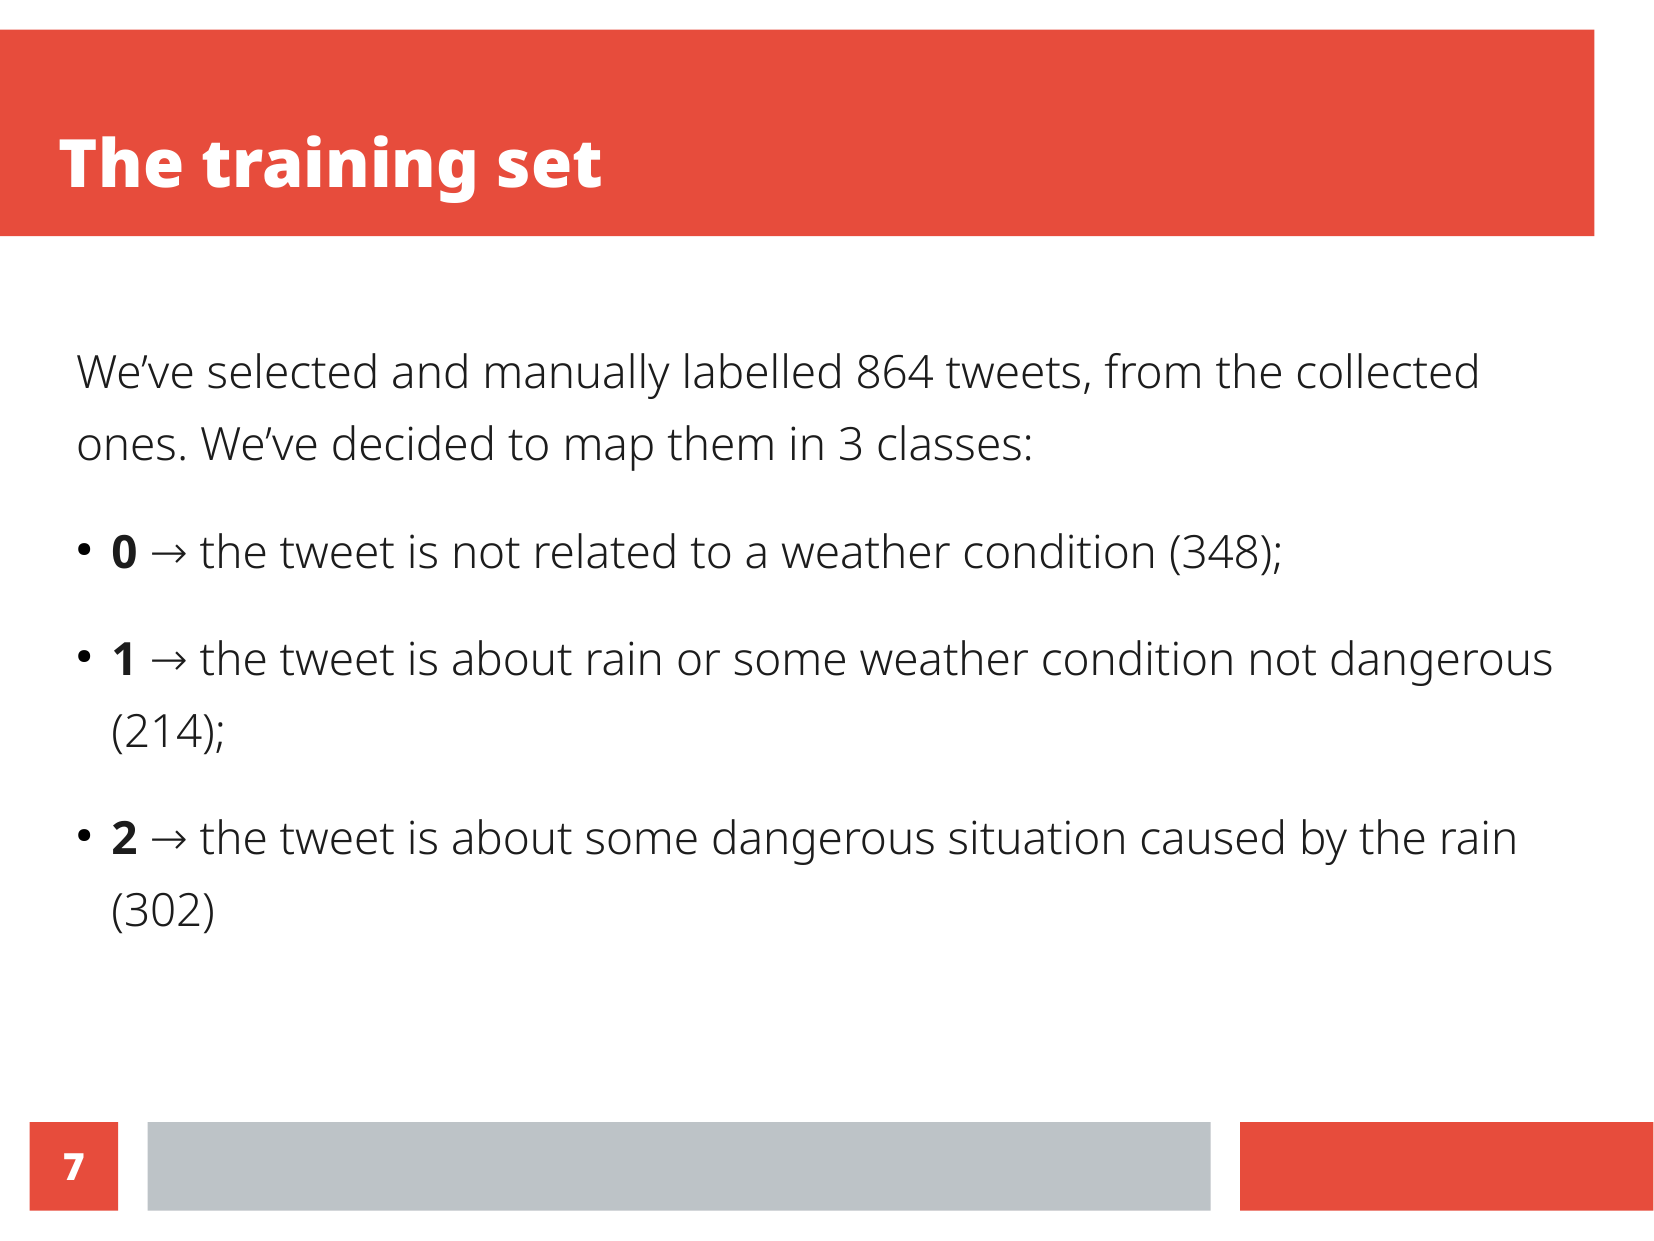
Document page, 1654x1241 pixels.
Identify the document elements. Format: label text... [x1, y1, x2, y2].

title The training set [59, 59, 1595, 207]
text_box We’ve selected and manually labelled 864 tweets, from the collected ones. We’ve decided to map them in 3 classes: 0 → the tweet is not related to a weather condition (348); 1 → the tweet is about rain or some weather condition not dangerous (214); 2 → the tweet is about some dangerous situation caused by the rain (302) [76, 330, 1582, 934]
